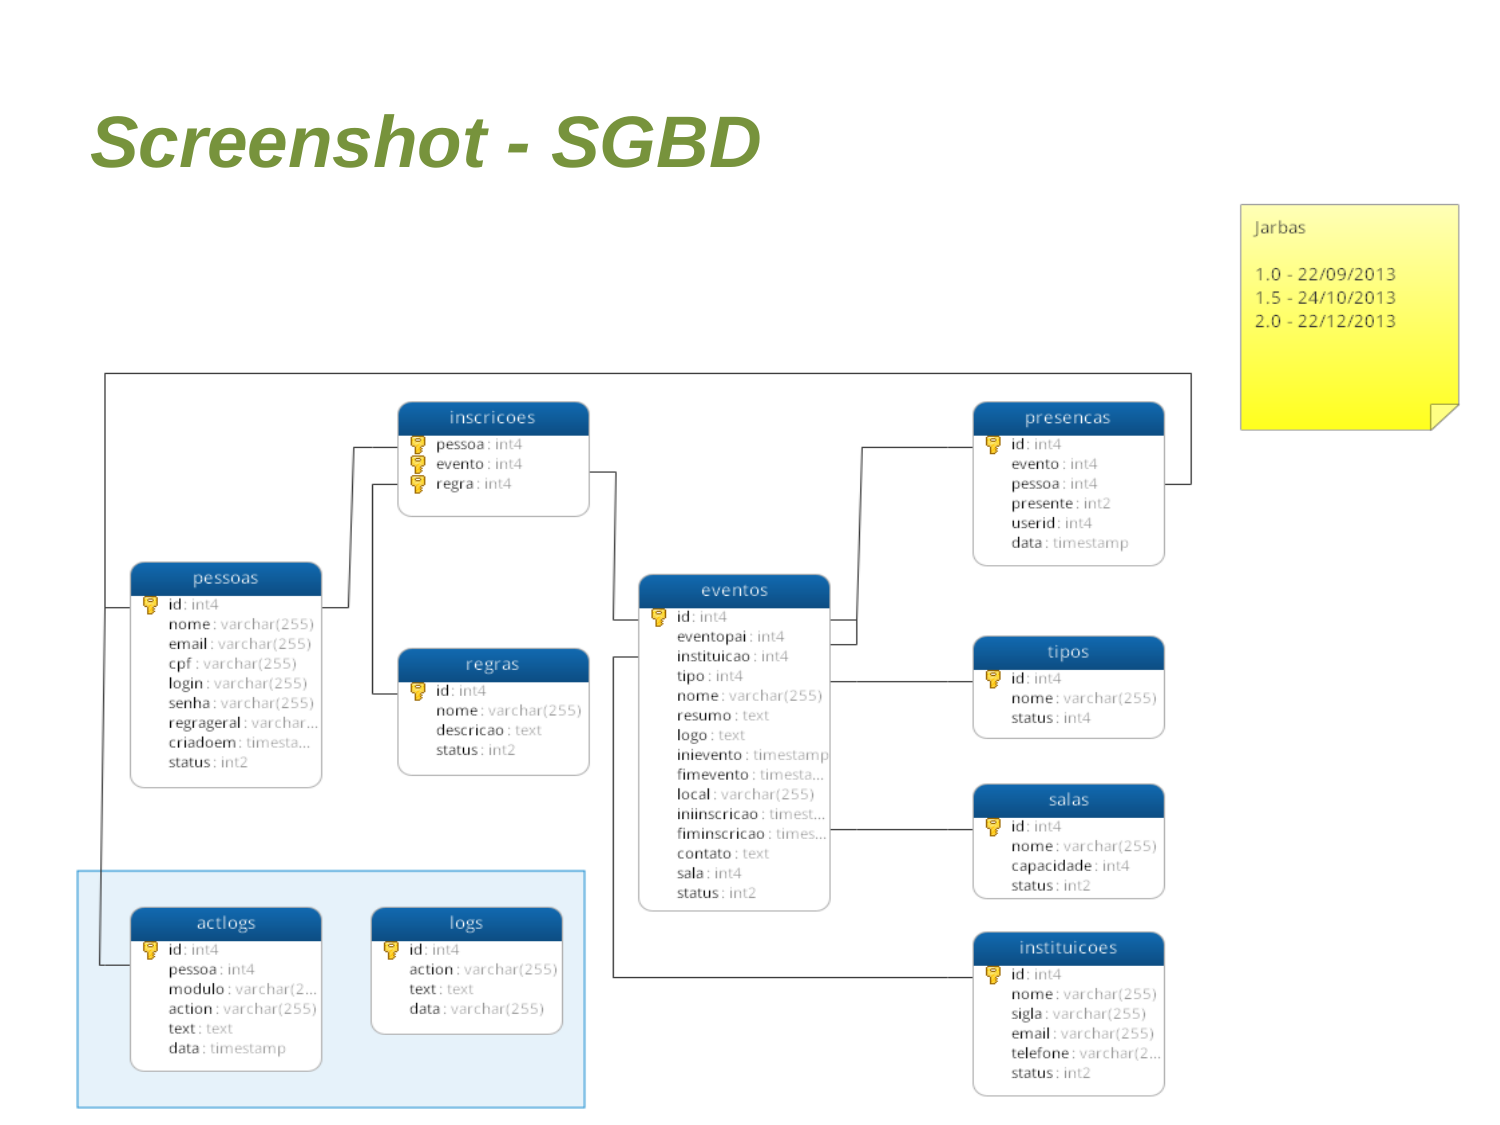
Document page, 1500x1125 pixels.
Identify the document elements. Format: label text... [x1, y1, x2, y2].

title Screenshot - SGBD [75, 45, 1425, 188]
picture [59, 188, 1477, 1125]
